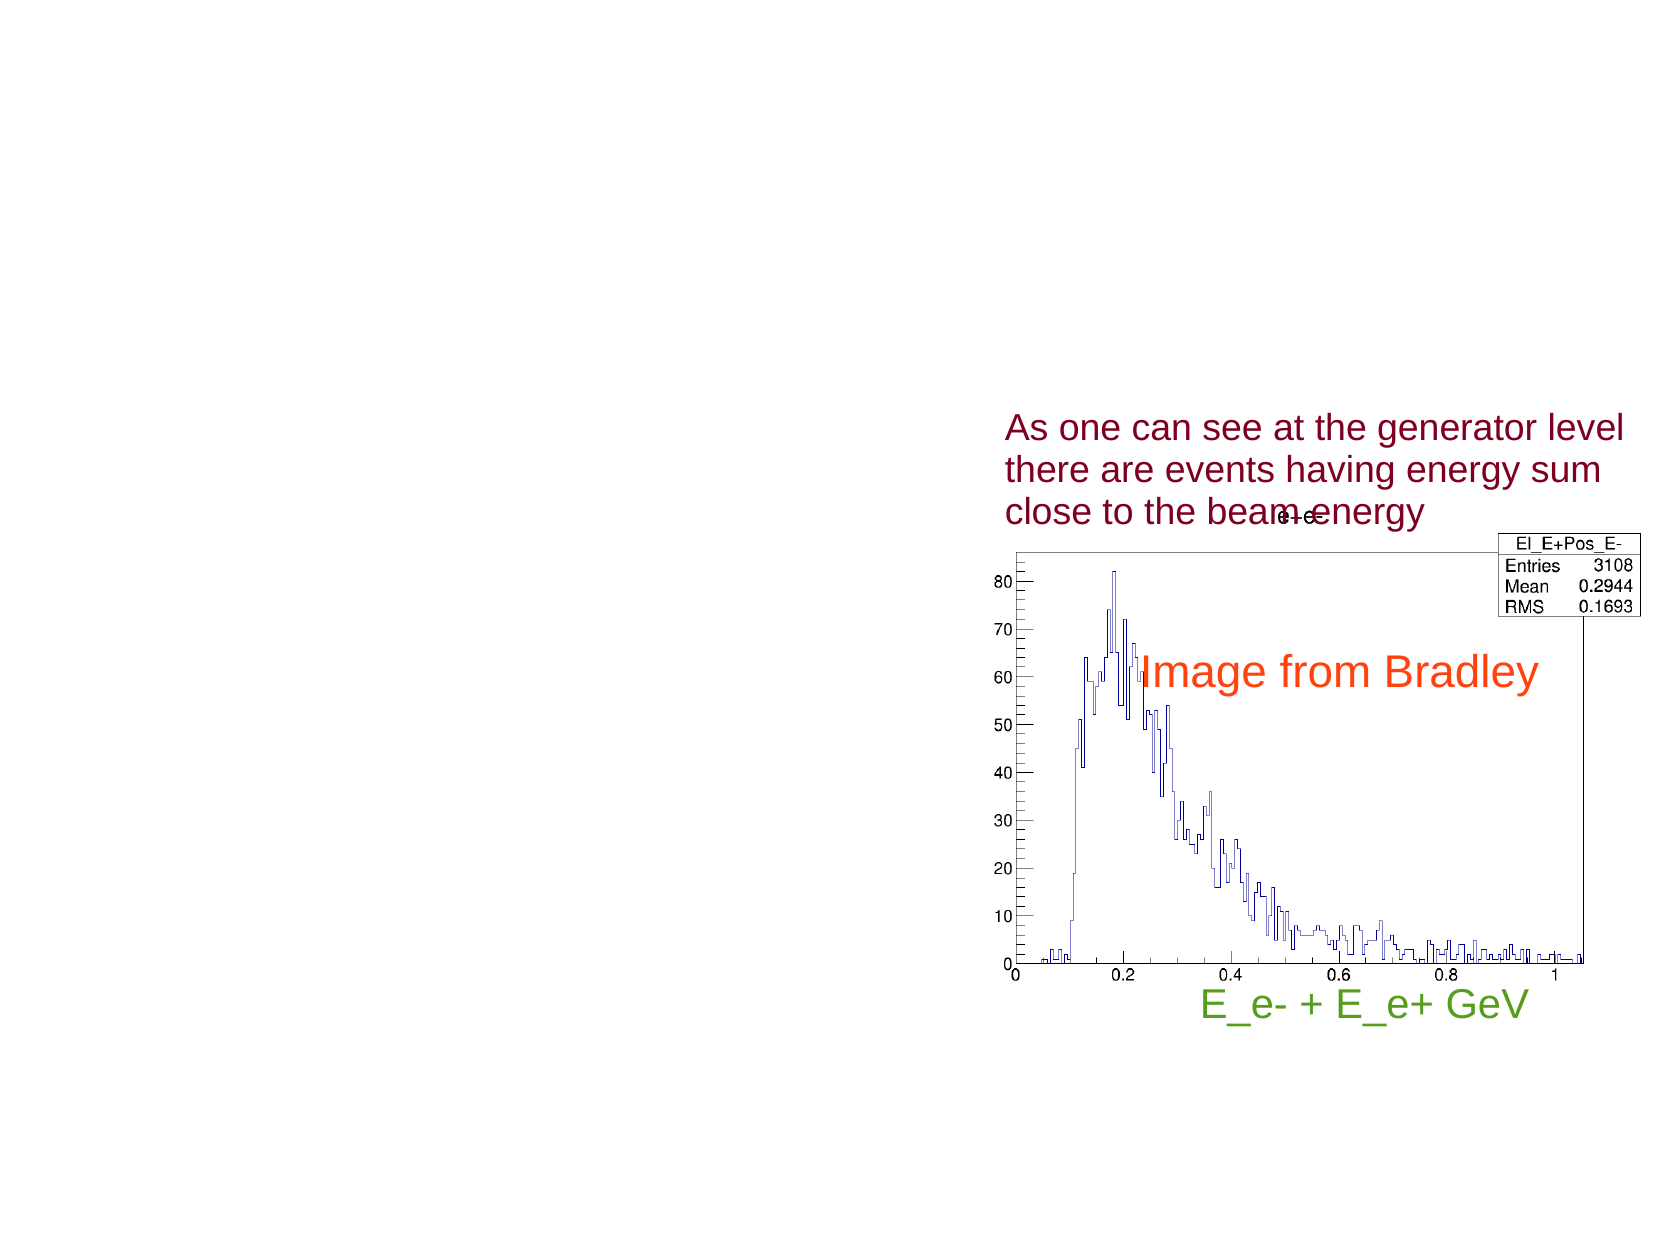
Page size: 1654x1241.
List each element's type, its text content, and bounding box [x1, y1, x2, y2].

text_box E_e- + E_e+ GeV [1185, 973, 1545, 1036]
picture [945, 500, 1654, 1015]
text_box As one can see at the generator level there are events having energy sum close to the beam energy [990, 399, 1640, 541]
text_box Image from Bradley [1125, 638, 1555, 706]
